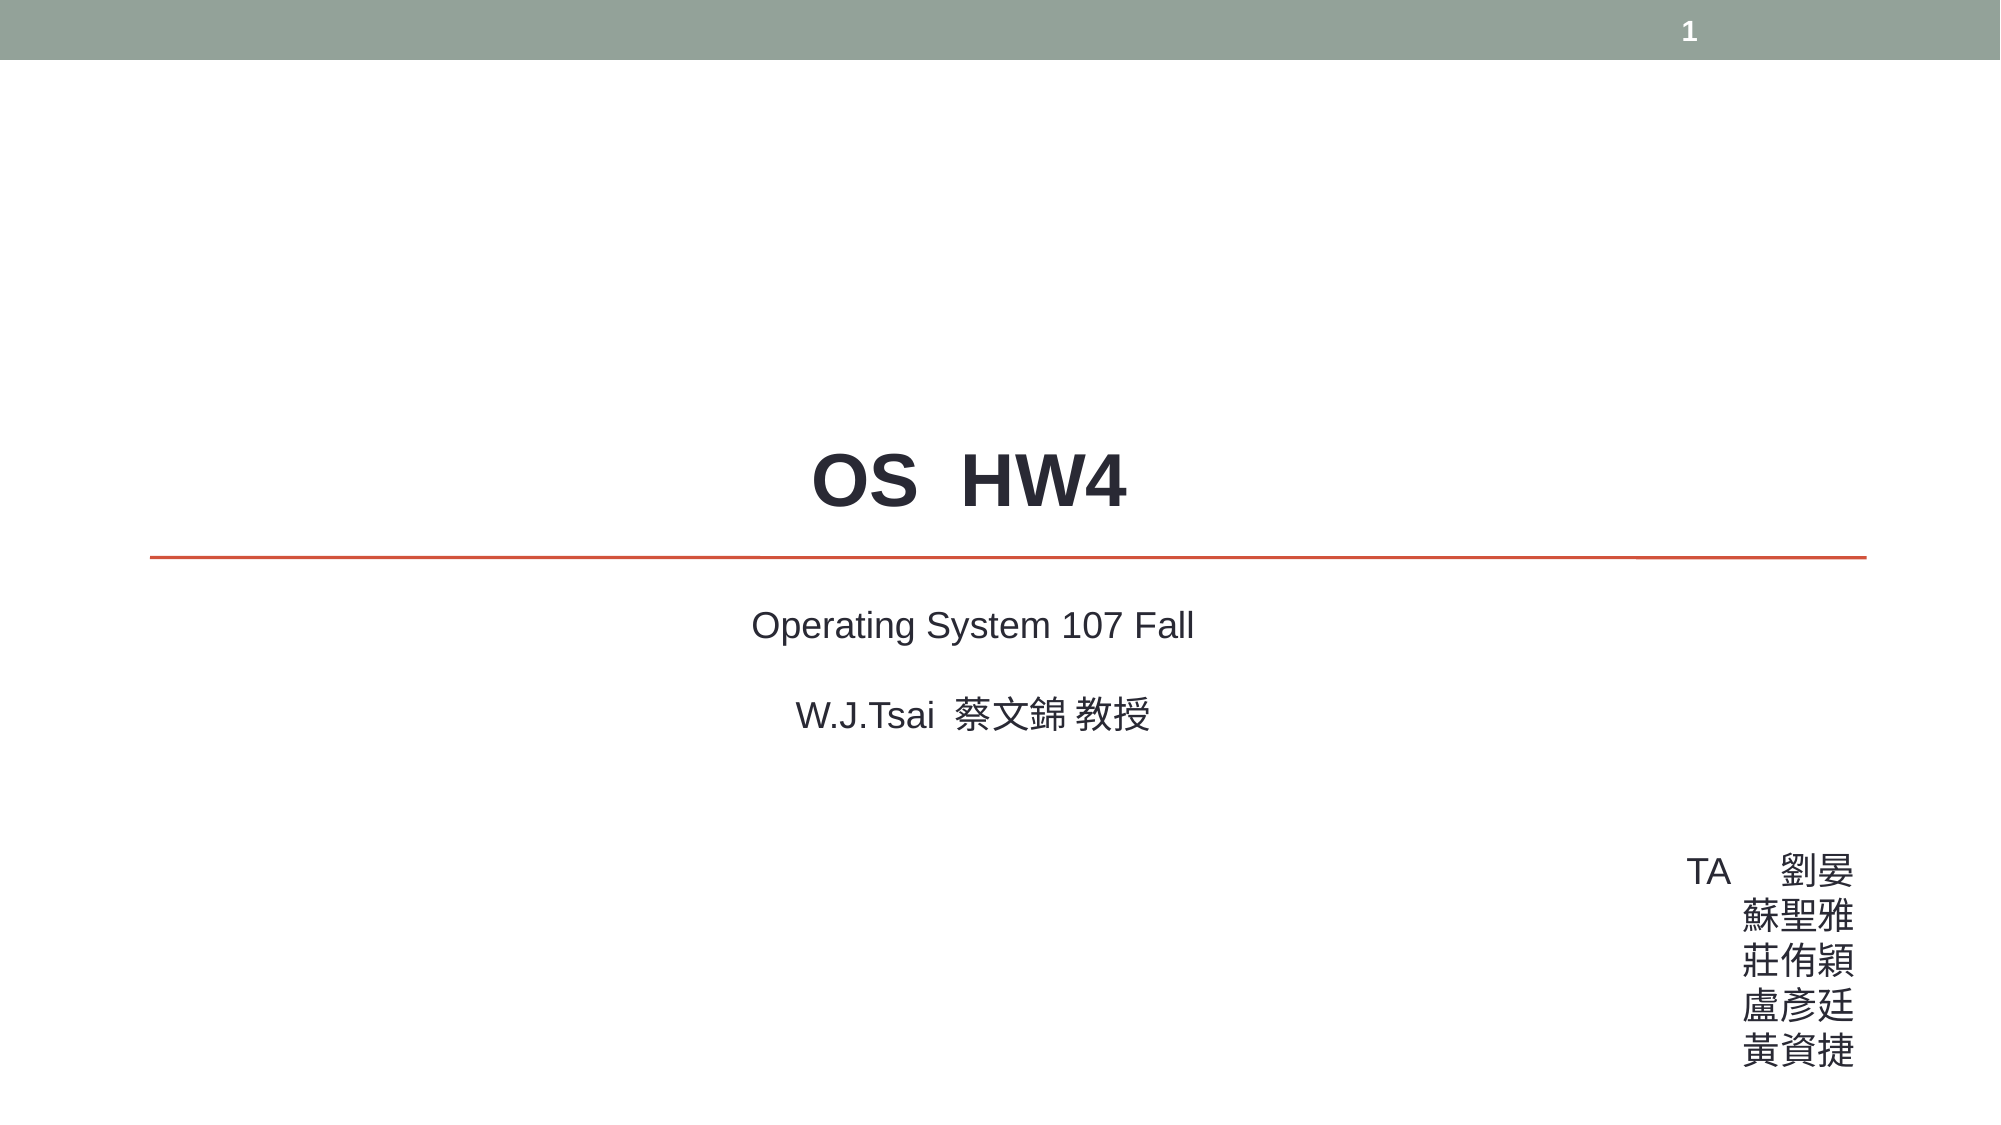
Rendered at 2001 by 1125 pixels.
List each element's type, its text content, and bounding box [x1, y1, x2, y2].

slide_number <number> [1666, 3, 1900, 57]
text_box Operating System 107 Fall W.J.Tsai 蔡文錦 教授 [717, 593, 1229, 789]
text_box OS HW4 [796, 423, 1150, 529]
text_box TA 劉晏 蘇聖雅 莊侑穎 盧彥廷 黃資捷 [1671, 839, 1871, 1080]
